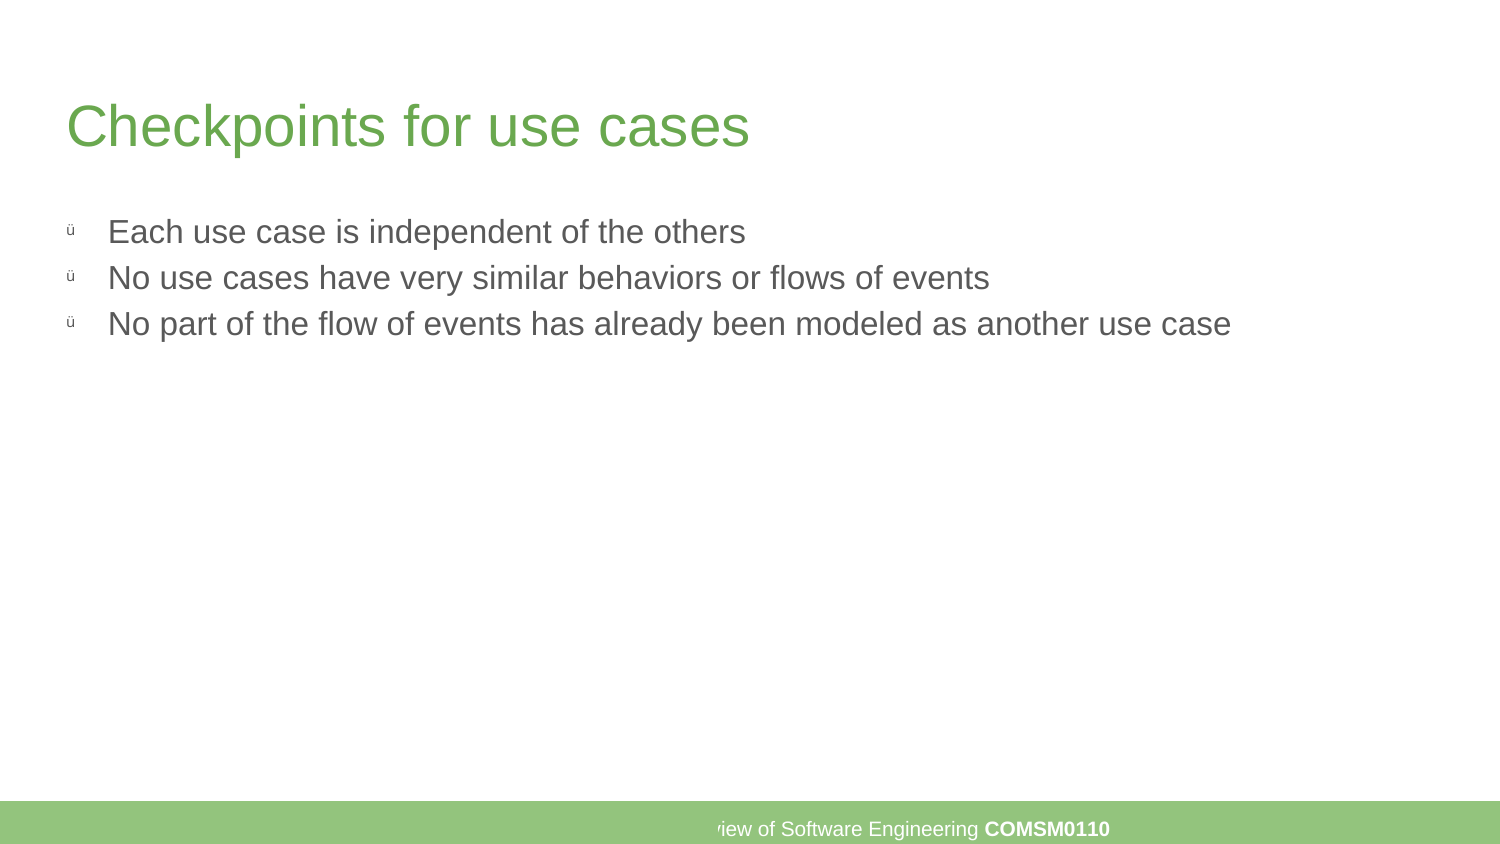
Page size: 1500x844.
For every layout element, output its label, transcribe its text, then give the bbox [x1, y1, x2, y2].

list Each use case is independent of the others No use cases have very similar behaviors or flows of events No part of the flow of events has already been modeled as another use case [51, 189, 1449, 750]
title Checkpoints for use cases [51, 72, 1449, 167]
